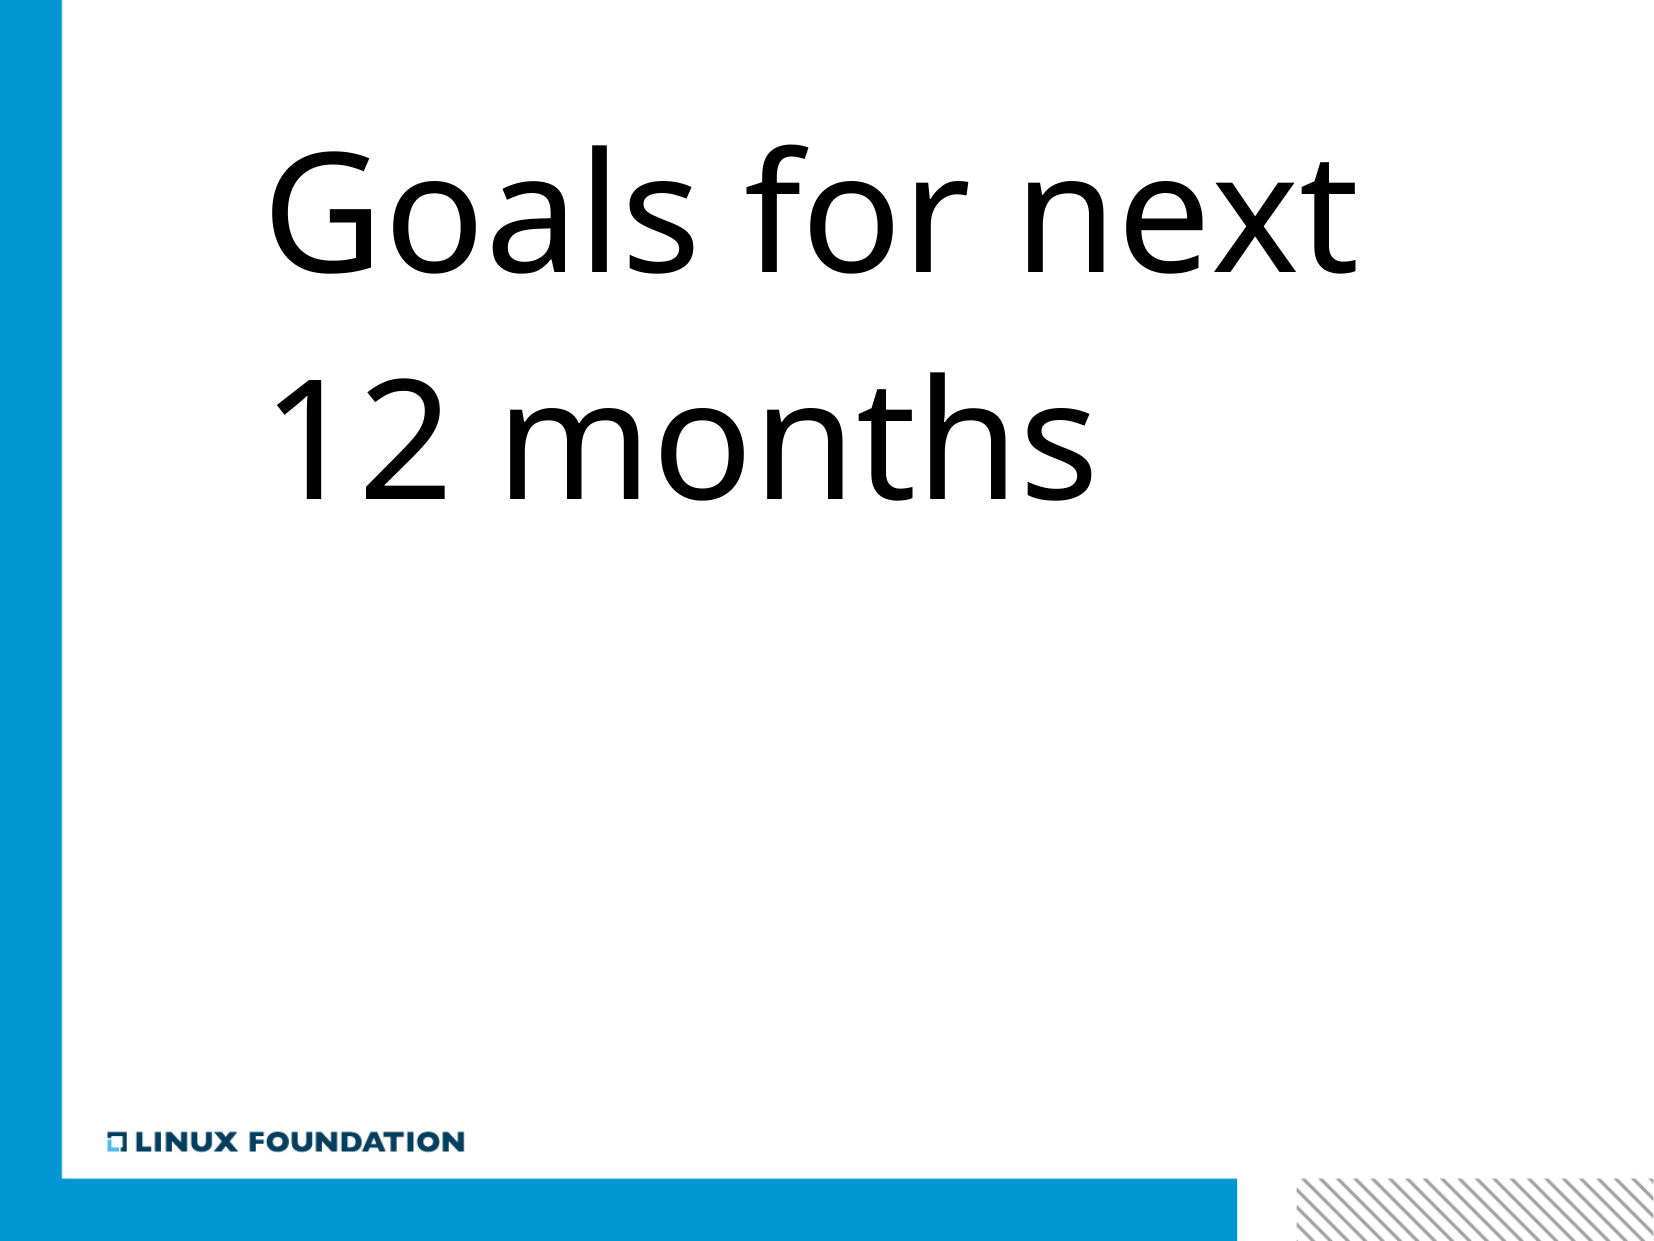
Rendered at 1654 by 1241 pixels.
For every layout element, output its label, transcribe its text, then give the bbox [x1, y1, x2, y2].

text_box Goals for next 12 months [248, 87, 1406, 503]
picture [62, 0, 1654, 1241]
